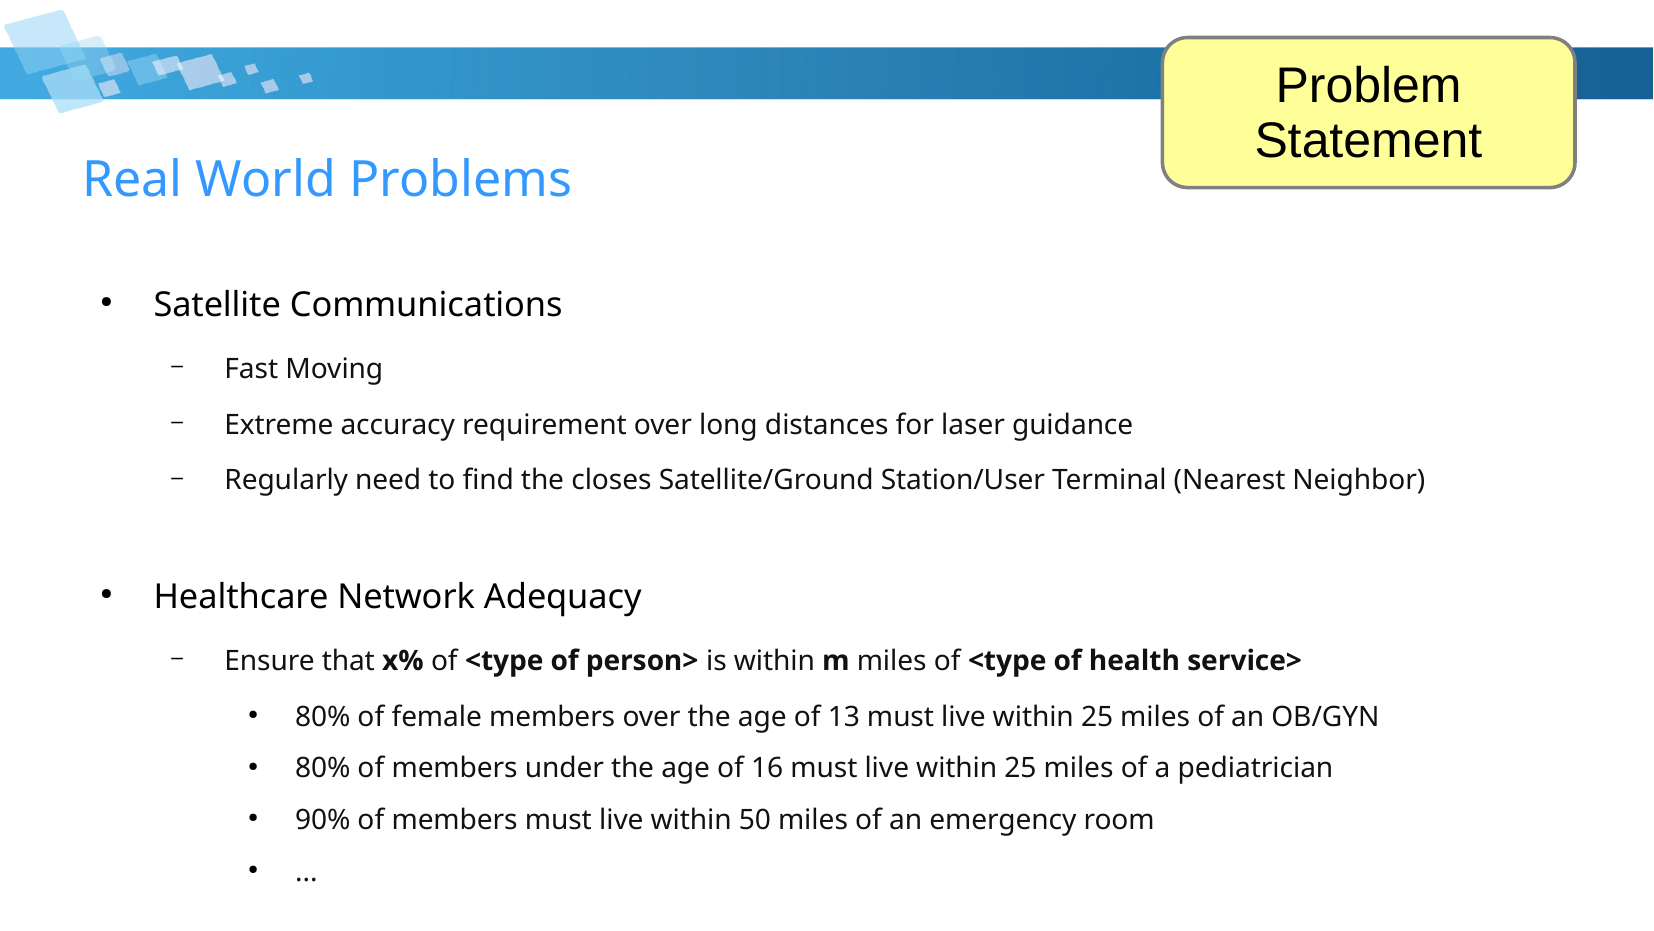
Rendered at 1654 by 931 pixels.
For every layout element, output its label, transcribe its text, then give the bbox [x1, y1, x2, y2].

text_box Problem Statement [1162, 37, 1576, 188]
title Real World Problems [82, 99, 1571, 255]
picture [0, 0, 1653, 929]
list Satellite Communications Fast Moving Extreme accuracy requirement over long distances for laser guidance Regularly need to find the closes Satellite/Ground Station/User Terminal (Nearest Neighbor) Healthcare Network Adequacy Ensure that x% of <type of person> is within m miles of <type of health service> 80% of female members over the age of 13 must live within 25 miles of an OB/GYN 80% of members under the age of 16 must live within 25 miles of a pediatrician 90% of members must live within 50 miles of an emergency room ... [82, 279, 1571, 824]
